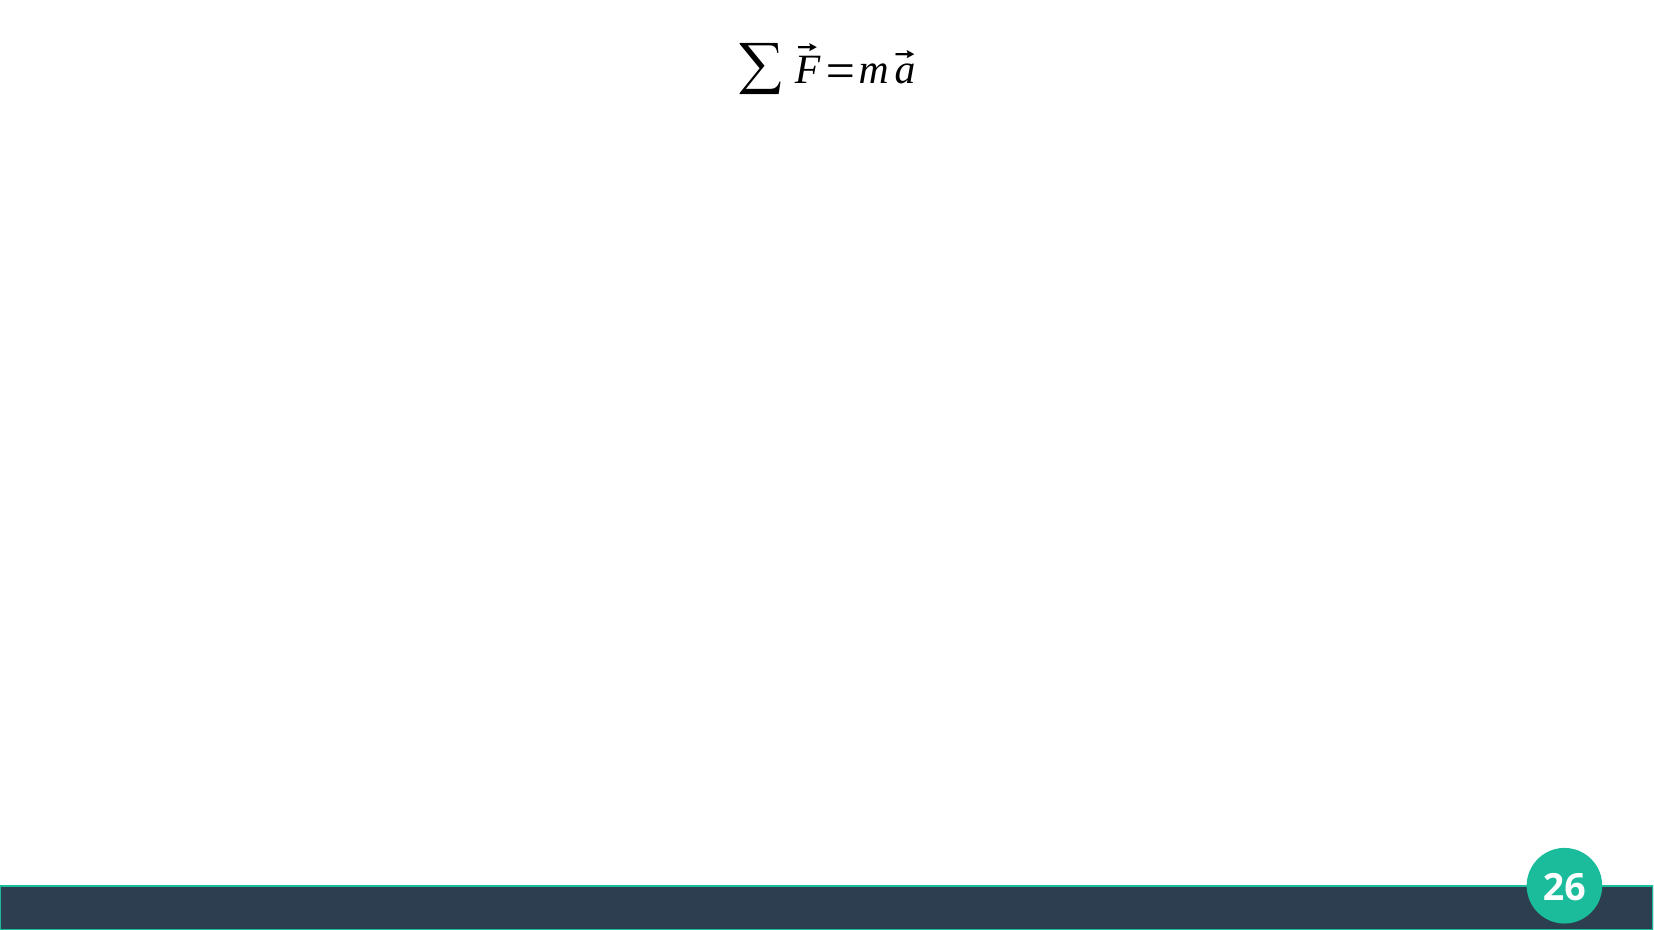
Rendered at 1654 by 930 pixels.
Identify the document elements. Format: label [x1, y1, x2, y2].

chart [736, 40, 917, 99]
